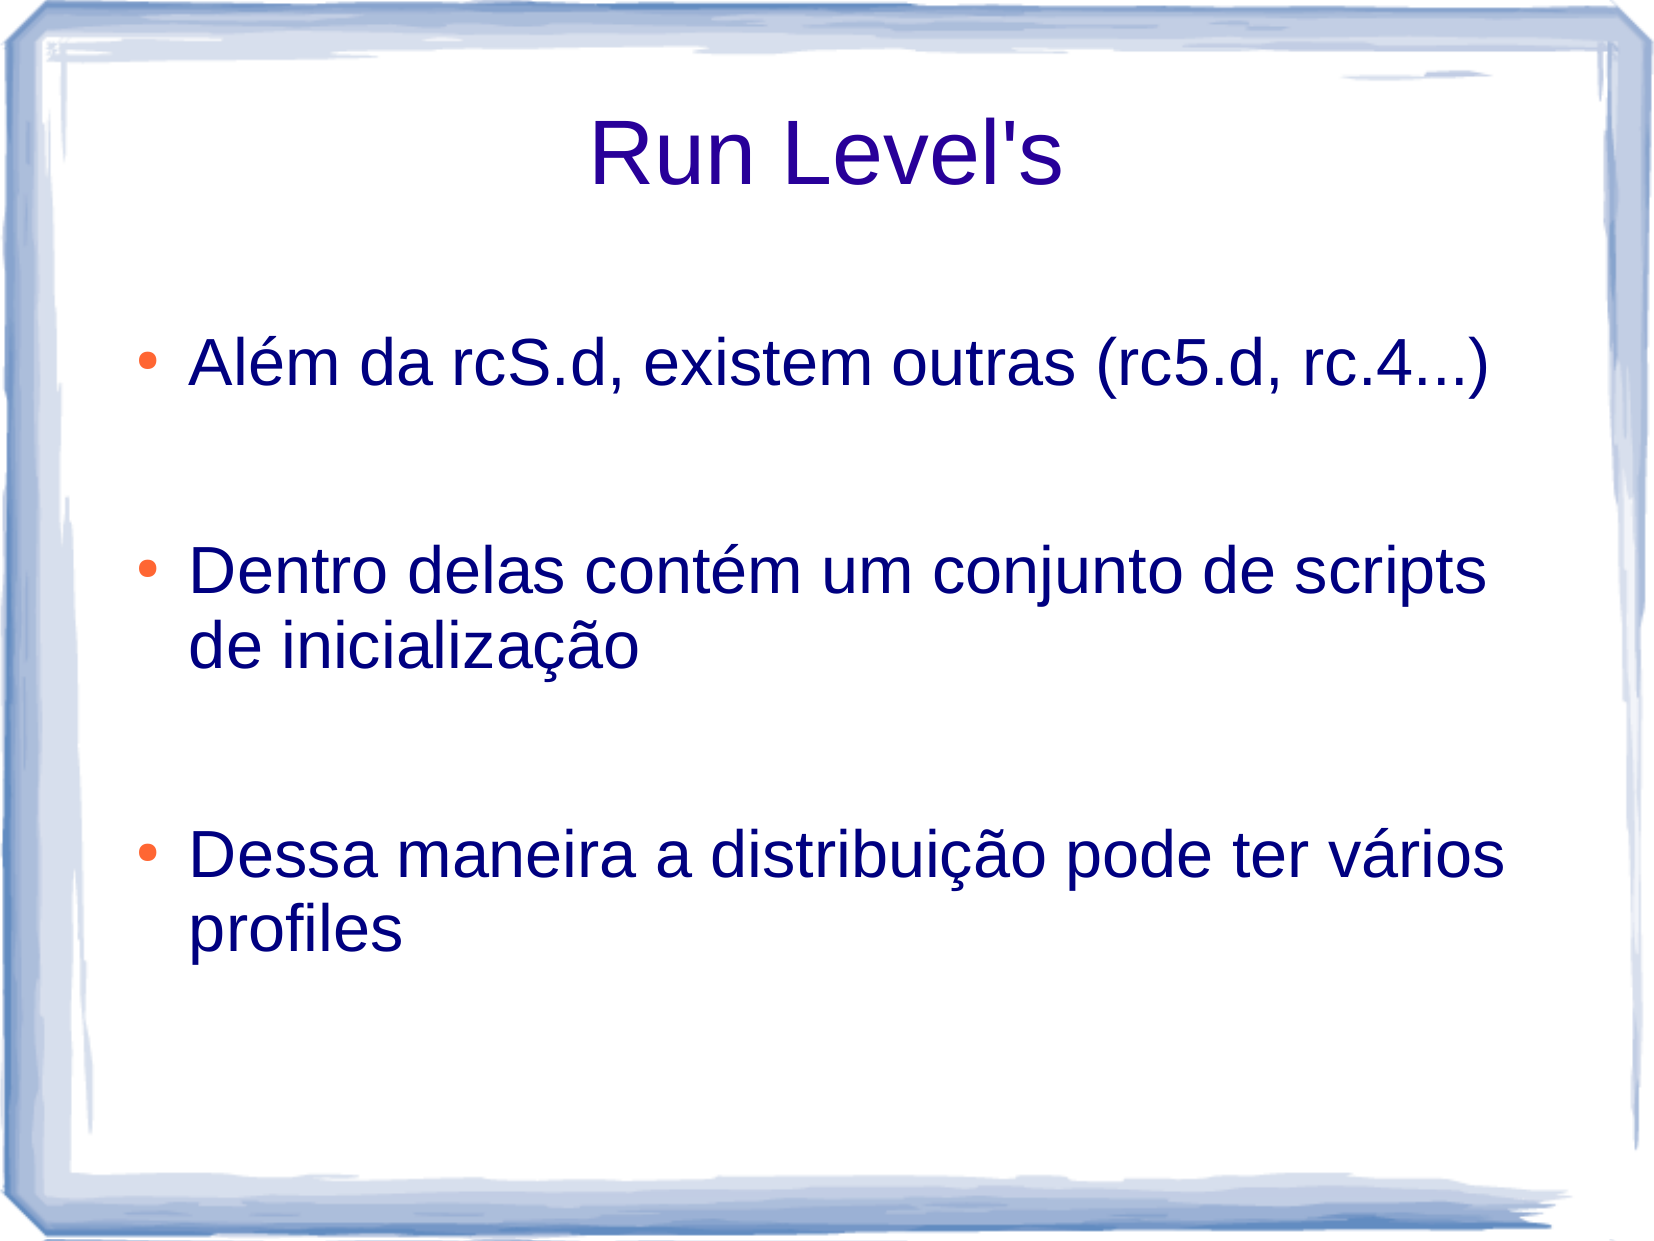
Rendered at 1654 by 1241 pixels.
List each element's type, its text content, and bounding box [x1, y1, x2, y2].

picture [0, 0, 1654, 1241]
title Run Level's [82, 49, 1571, 257]
list Além da rcS.d, existem outras (rc5.d, rc.4...) Dentro delas contém um conjunto de scripts de inicialização Dessa maneira a distribuição pode ter vários profiles [118, 324, 1571, 1045]
